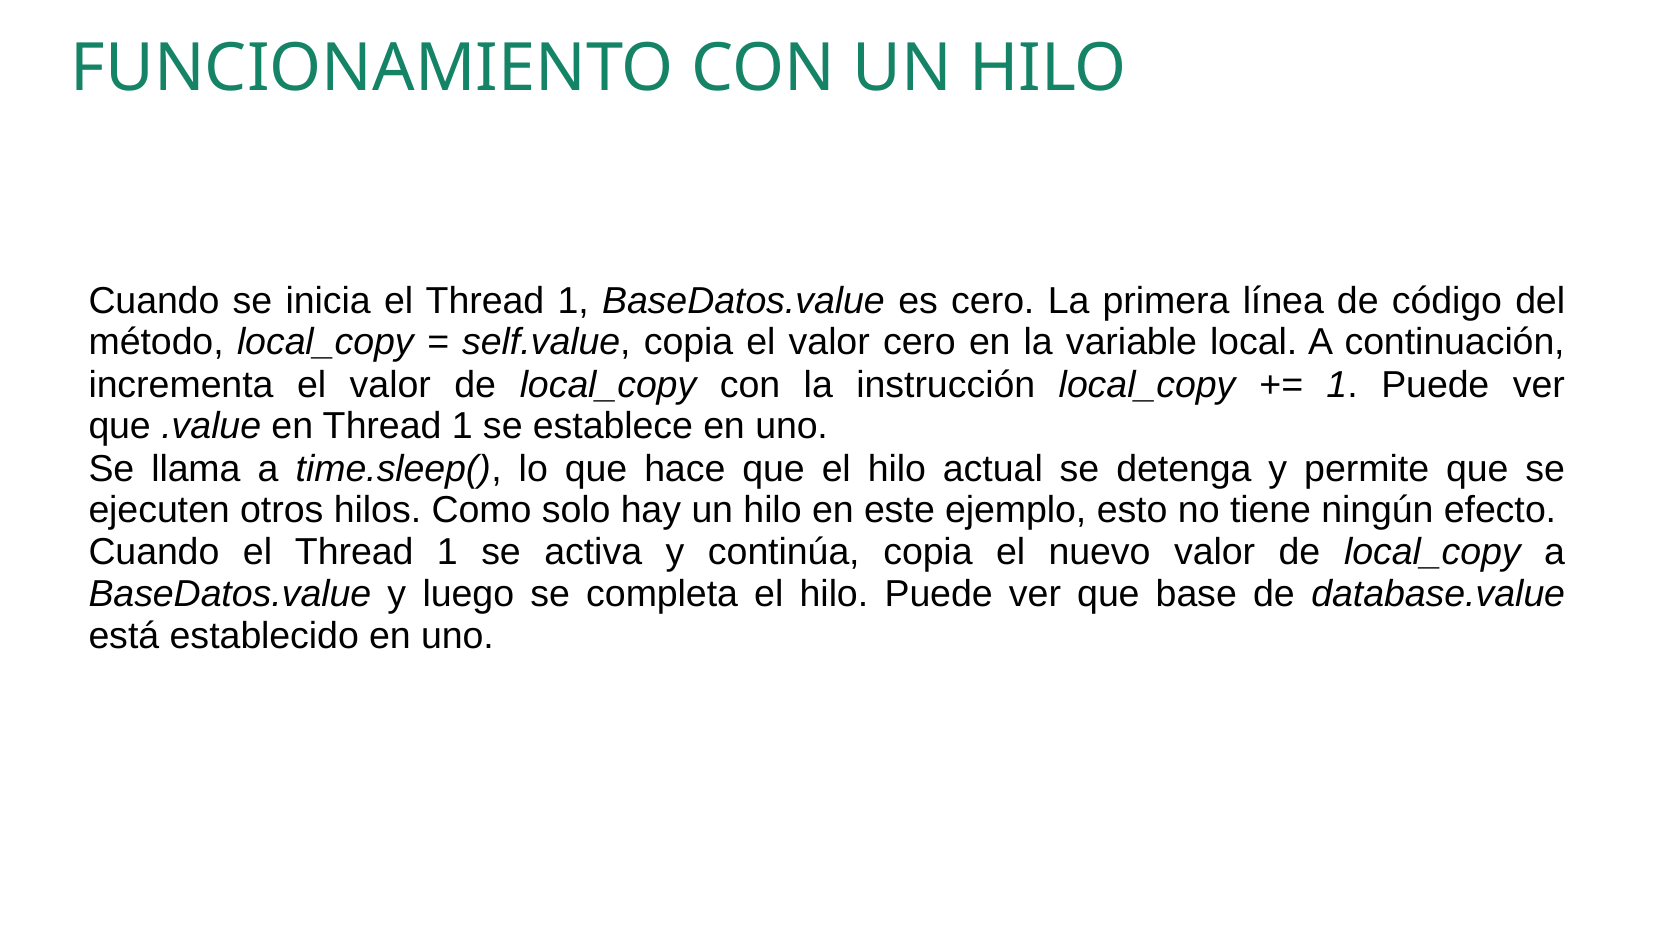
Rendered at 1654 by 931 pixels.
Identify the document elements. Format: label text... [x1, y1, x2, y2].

title FUNCIONAMIENTO CON UN HILO [70, 0, 1447, 159]
text_box Cuando se inicia el Thread 1, BaseDatos.value es cero. La primera línea de código del método, local_copy = self.value, copia el valor cero en la variable local. A continuación, incrementa el valor de local_copy con la instrucción local_copy += 1. Puede ver que .value en Thread 1 se establece en uno. Se llama a time.sleep(), lo que hace que el hilo actual se detenga y permite que se ejecuten otros hilos. Como solo hay un hilo en este ejemplo, esto no tiene ningún efecto. Cuando el Thread 1 se activa y continúa, copia el nuevo valor de local_copy a BaseDatos.value y luego se completa el hilo. Puede ver que base de database.value está establecido en uno. [73, 271, 1580, 707]
